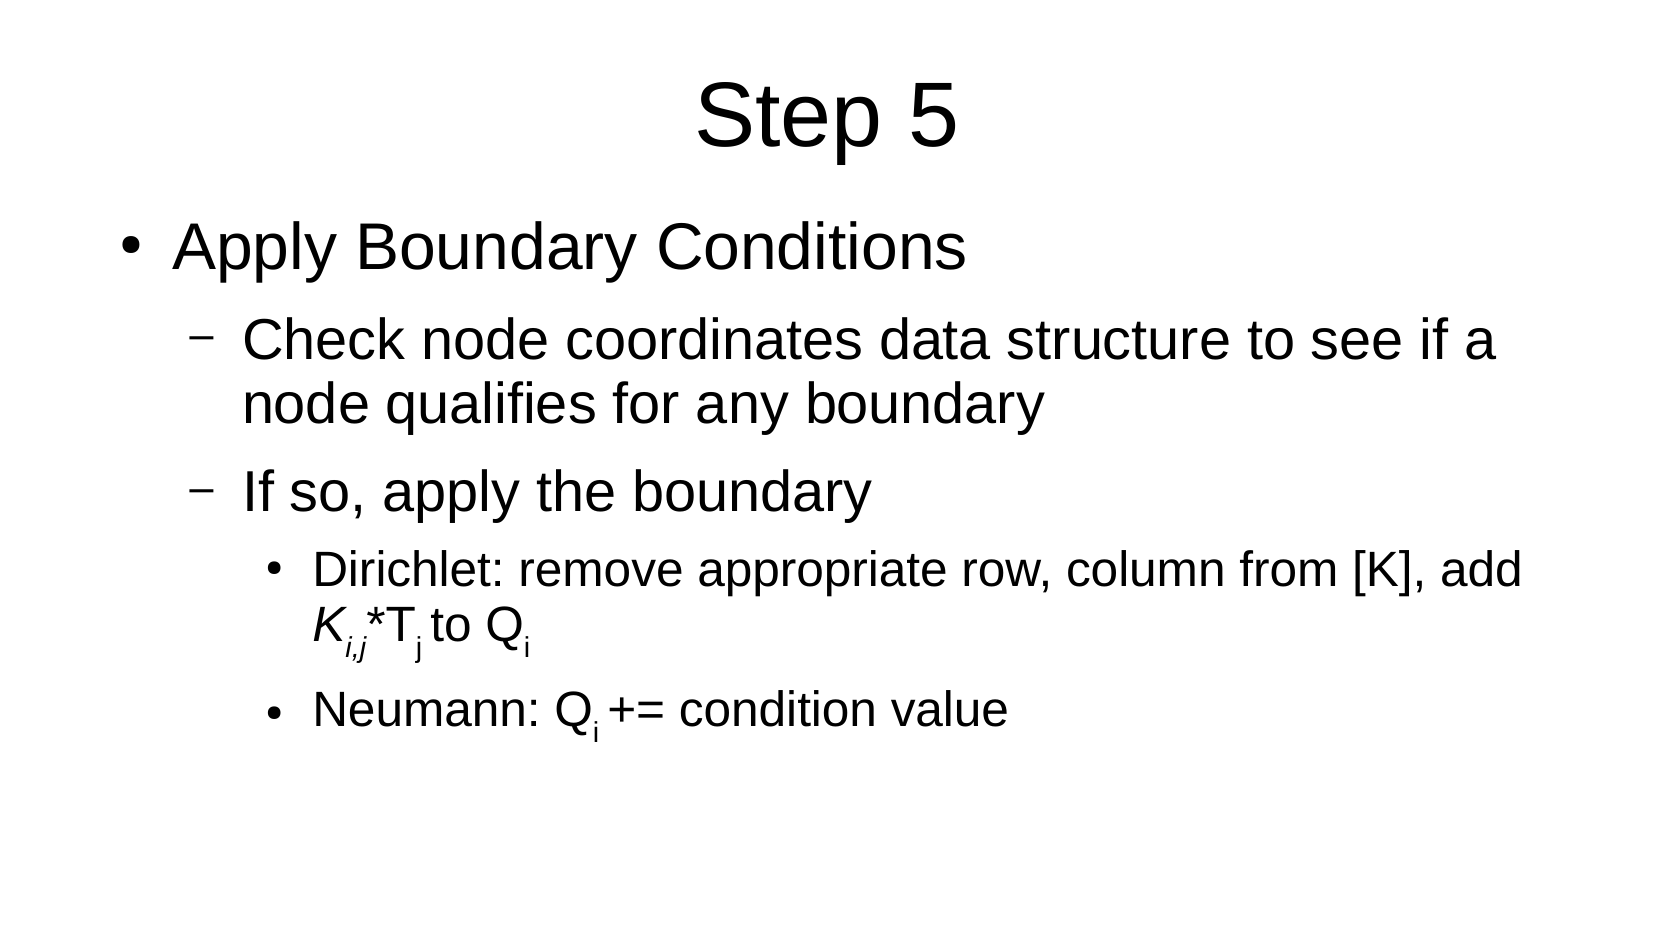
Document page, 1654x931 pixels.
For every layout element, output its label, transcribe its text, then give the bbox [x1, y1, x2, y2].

list Apply Boundary Conditions Check node coordinates data structure to see if a node qualifies for any boundary If so, apply the boundary Dirichlet: remove appropriate row, column from [K], add Ki,j*Tj to Qi Neumann: Qi += condition value [101, 210, 1591, 750]
title Step 5 [82, 37, 1571, 193]
